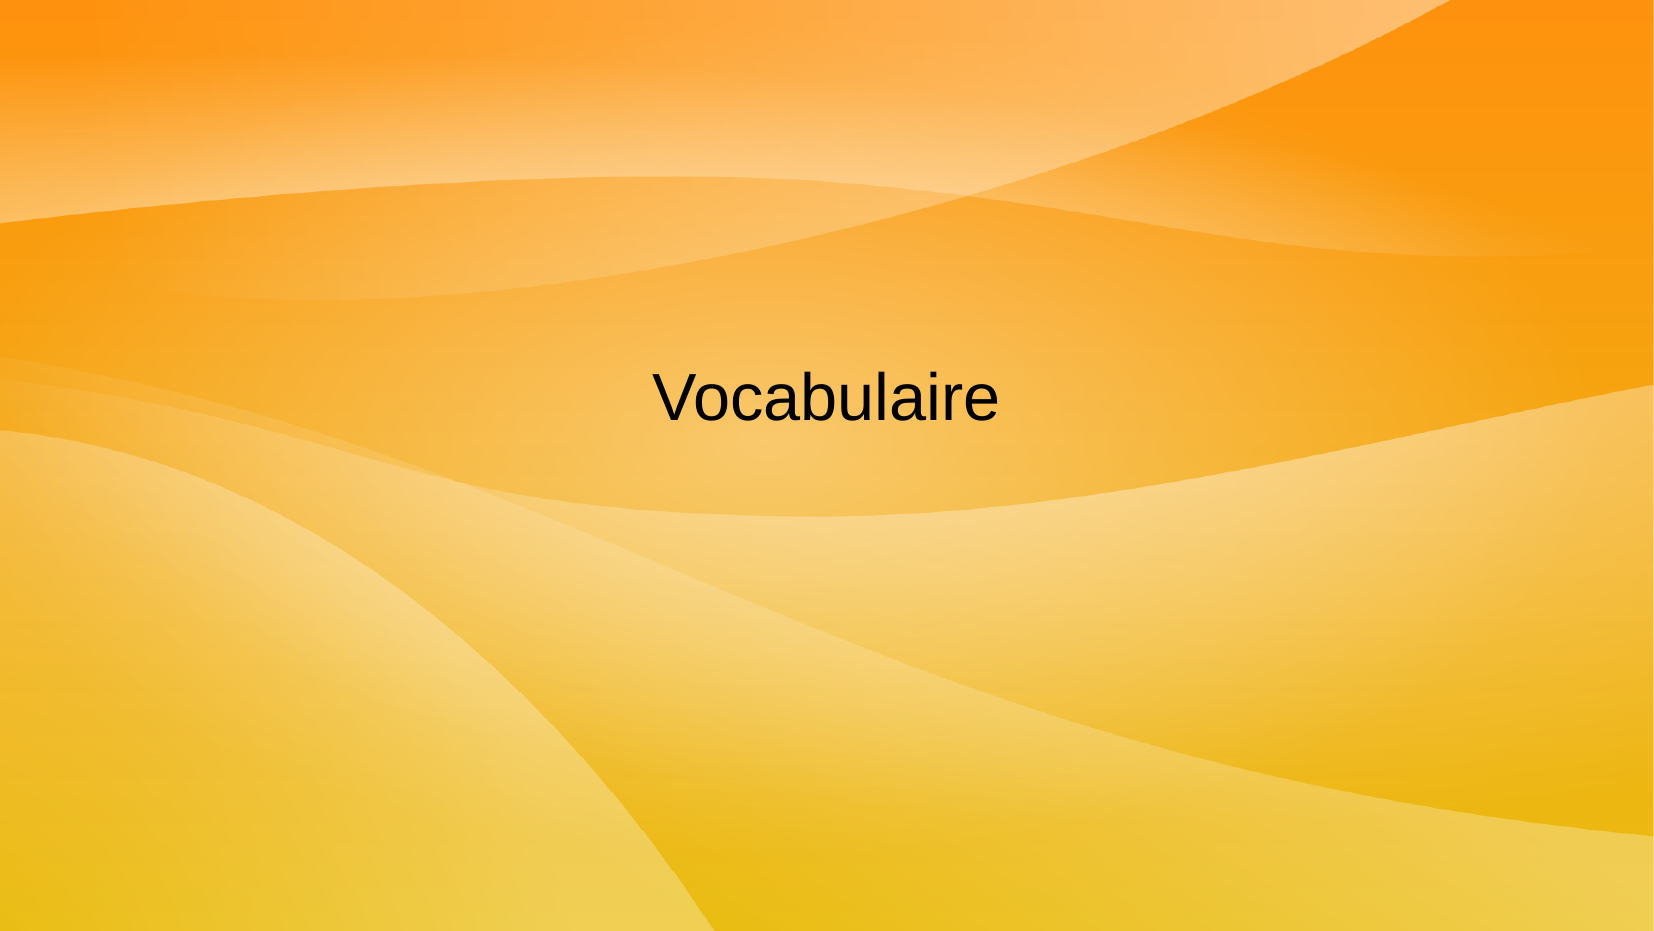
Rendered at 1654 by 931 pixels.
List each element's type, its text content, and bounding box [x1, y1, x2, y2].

subtitle Vocabulaire [82, 37, 1571, 757]
picture [0, 0, 1654, 931]
